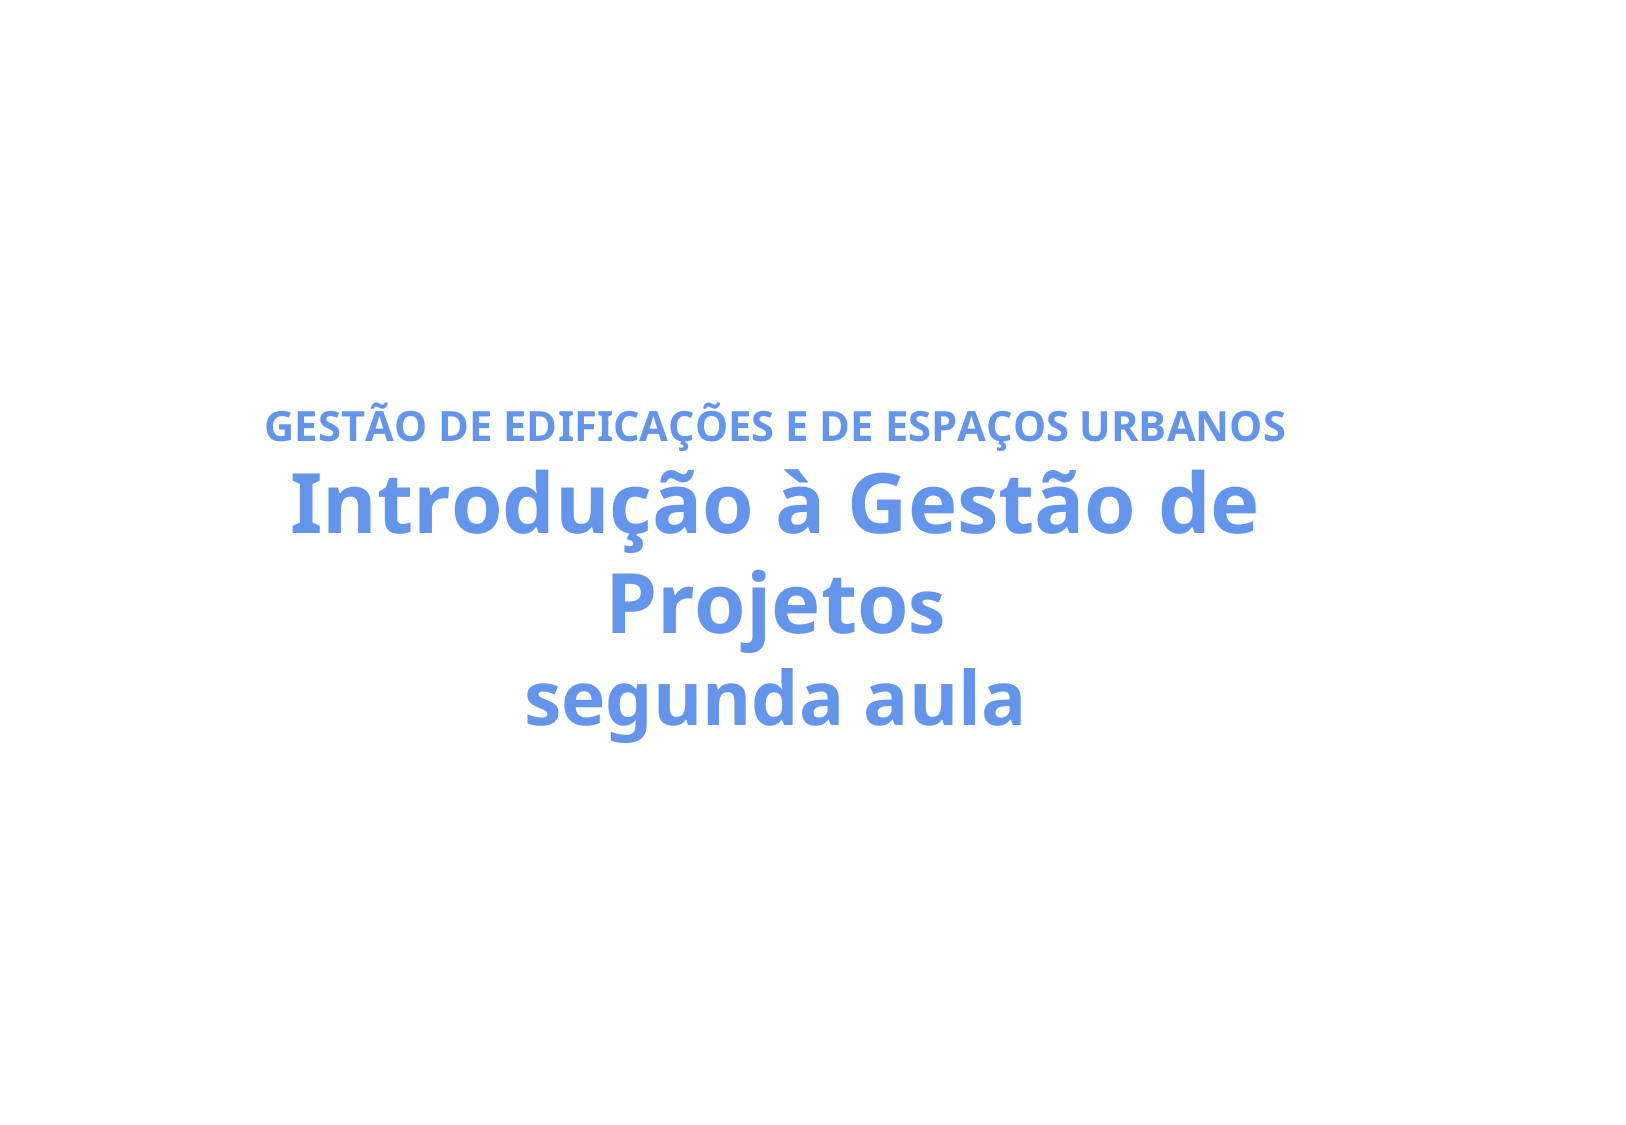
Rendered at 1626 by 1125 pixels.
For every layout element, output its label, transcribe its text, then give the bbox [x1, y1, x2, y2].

text_box Gestão de Edificações e de Espaços Urbanos Introdução à Gestão de Projetos segunda aula [249, 392, 1479, 798]
